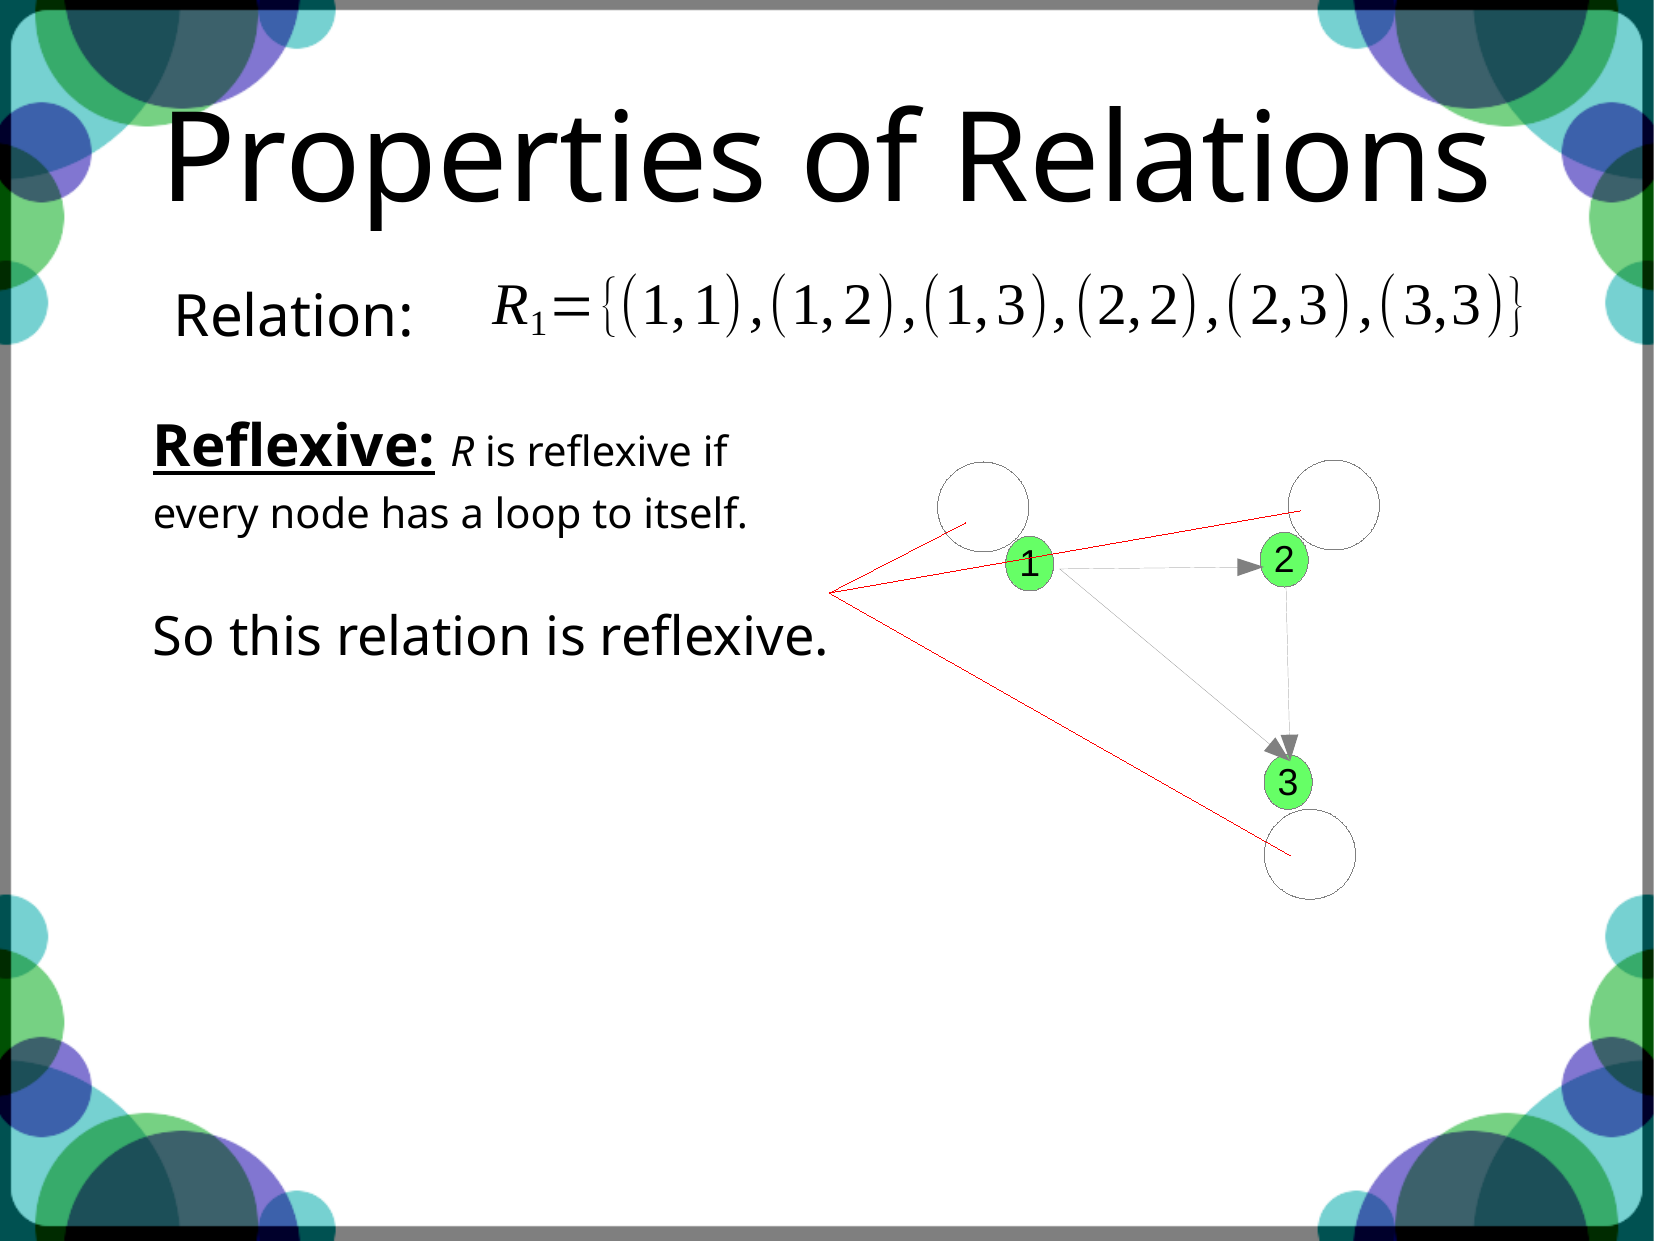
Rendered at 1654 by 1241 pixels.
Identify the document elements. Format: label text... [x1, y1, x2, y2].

text_box 3 [1264, 755, 1313, 810]
text_box [937, 461, 1029, 552]
text_box Reflexive: R is reflexive if every node has a loop to itself. So this relation is reflexive. [138, 396, 858, 632]
text_box [1264, 809, 1356, 900]
text_box 1 [1005, 536, 1054, 591]
picture [0, 0, 1654, 1241]
title Properties of Relations [82, 49, 1571, 257]
text_box Relation: [173, 274, 1489, 387]
text_box [1288, 460, 1380, 550]
text_box 2 [1260, 532, 1309, 588]
chart [473, 269, 1546, 345]
